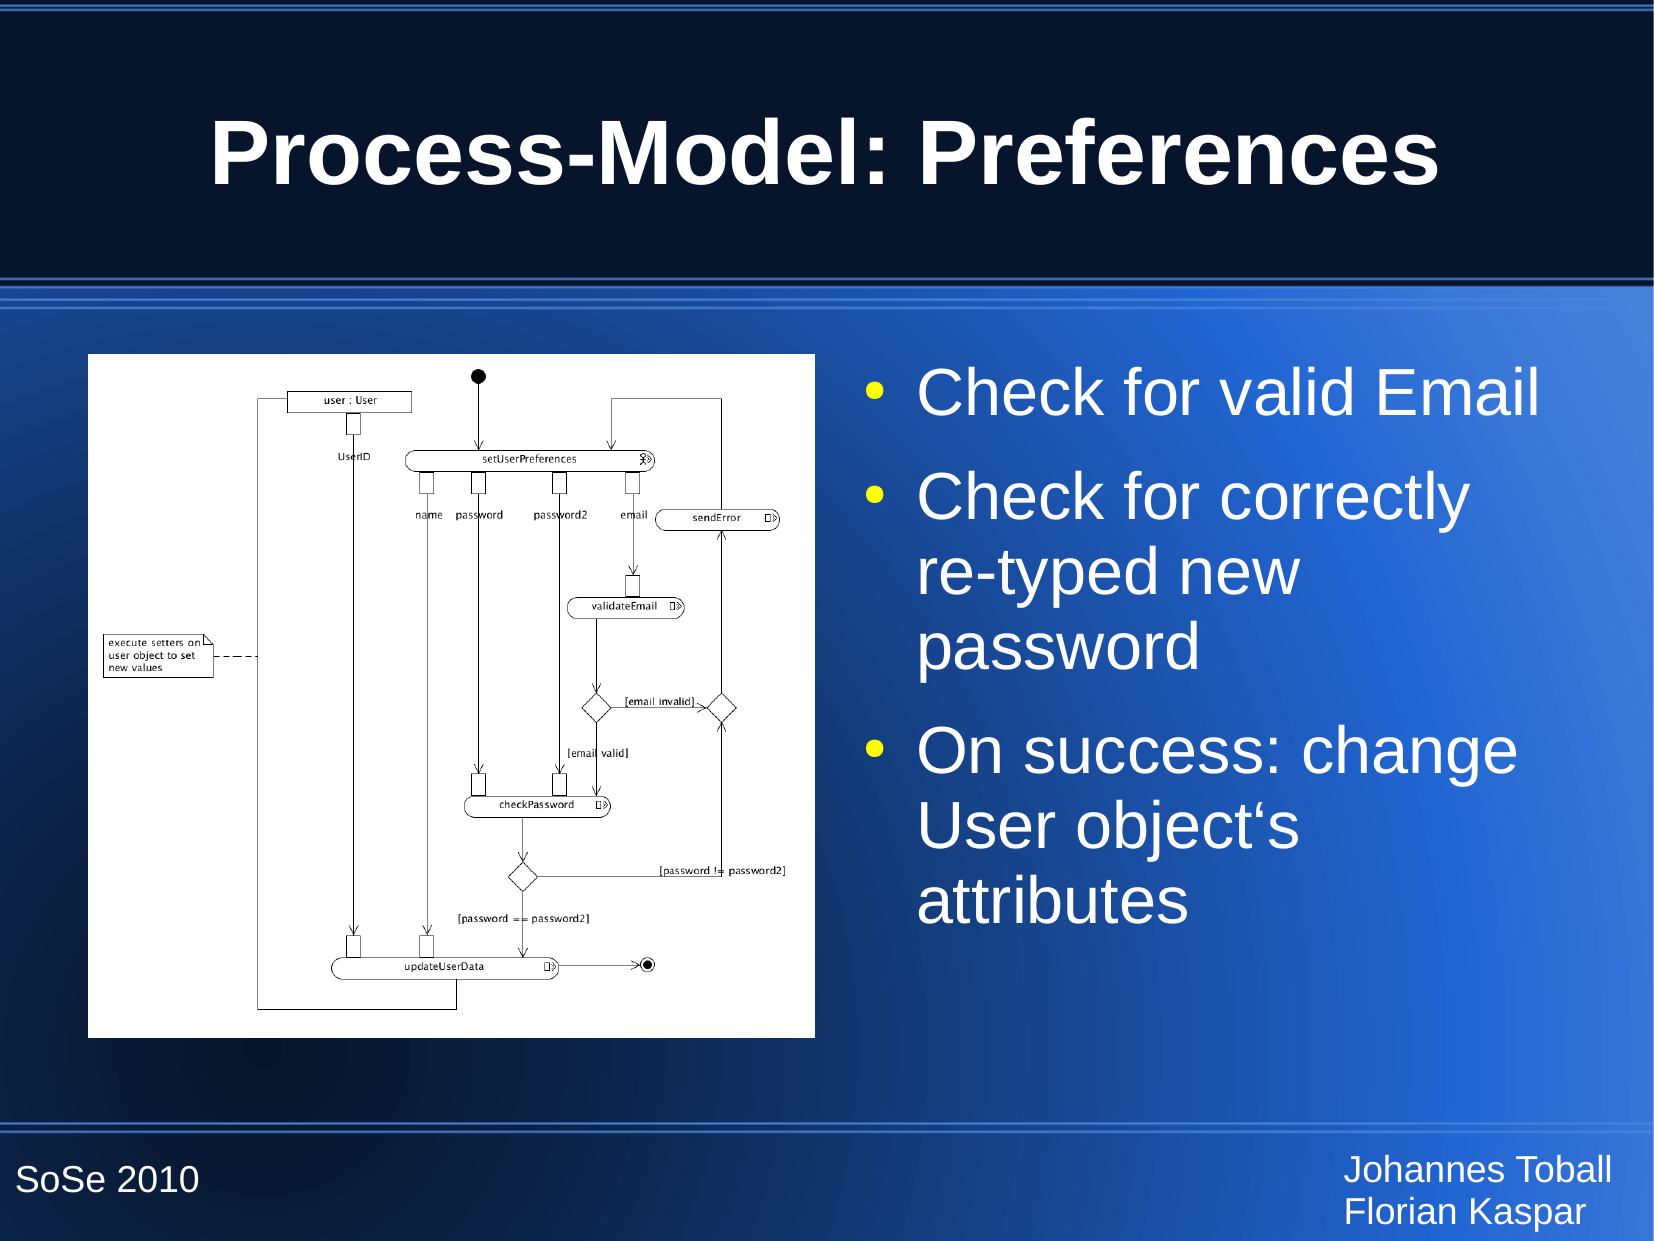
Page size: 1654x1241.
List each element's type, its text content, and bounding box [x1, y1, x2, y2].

text_box SoSe 2010 [0, 1151, 325, 1209]
title Process-Model: Preferences [82, 56, 1571, 250]
list Check for valid Email Check for correctly re-typed new password On success: change User object‘s attributes [845, 355, 1572, 1159]
text_box Johannes Toball Florian Kaspar [1328, 1141, 1654, 1241]
picture [0, 0, 1654, 1241]
